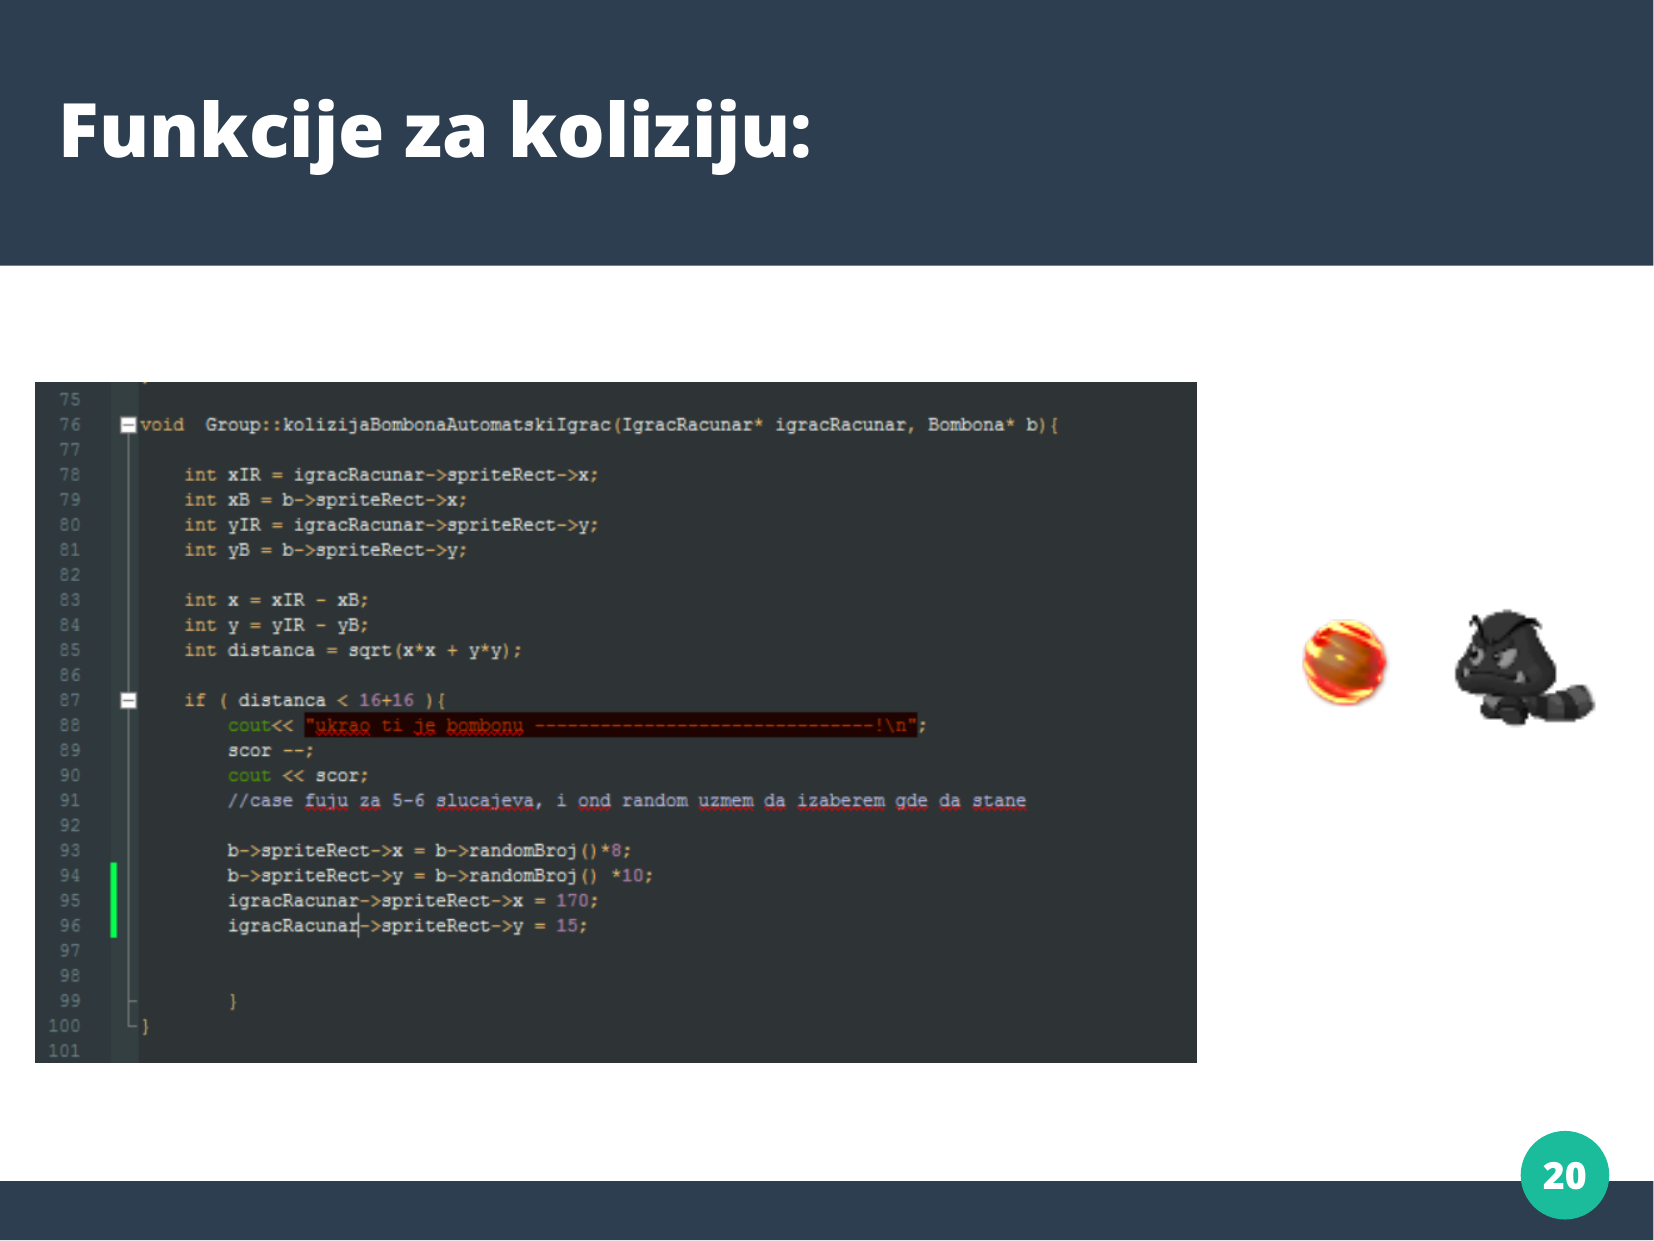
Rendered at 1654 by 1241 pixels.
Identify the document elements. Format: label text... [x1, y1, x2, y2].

picture [1437, 605, 1607, 745]
picture [35, 382, 1197, 1063]
picture [1285, 602, 1430, 763]
title Funkcije za koliziju: [59, 49, 1595, 207]
